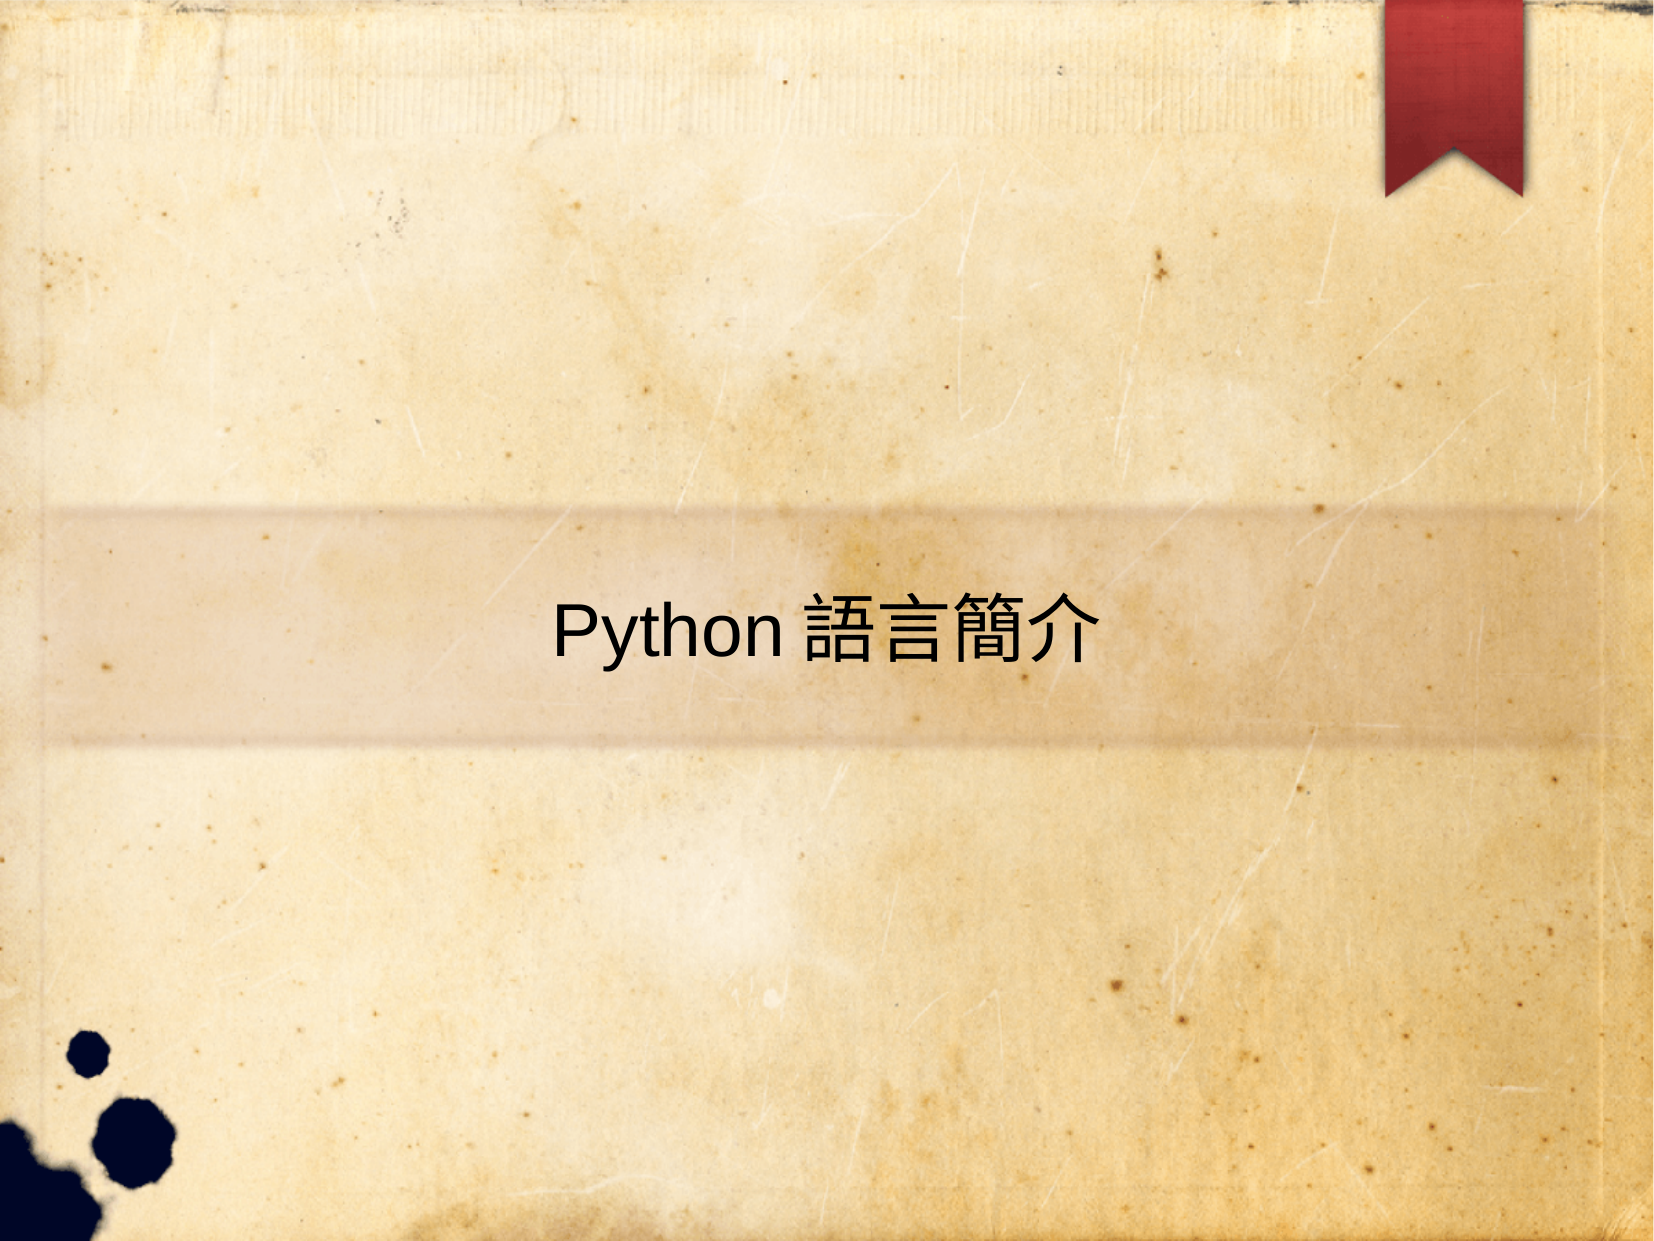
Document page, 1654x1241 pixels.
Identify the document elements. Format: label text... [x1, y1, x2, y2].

picture [0, 0, 1654, 1241]
title Python語言簡介 [82, 519, 1571, 727]
